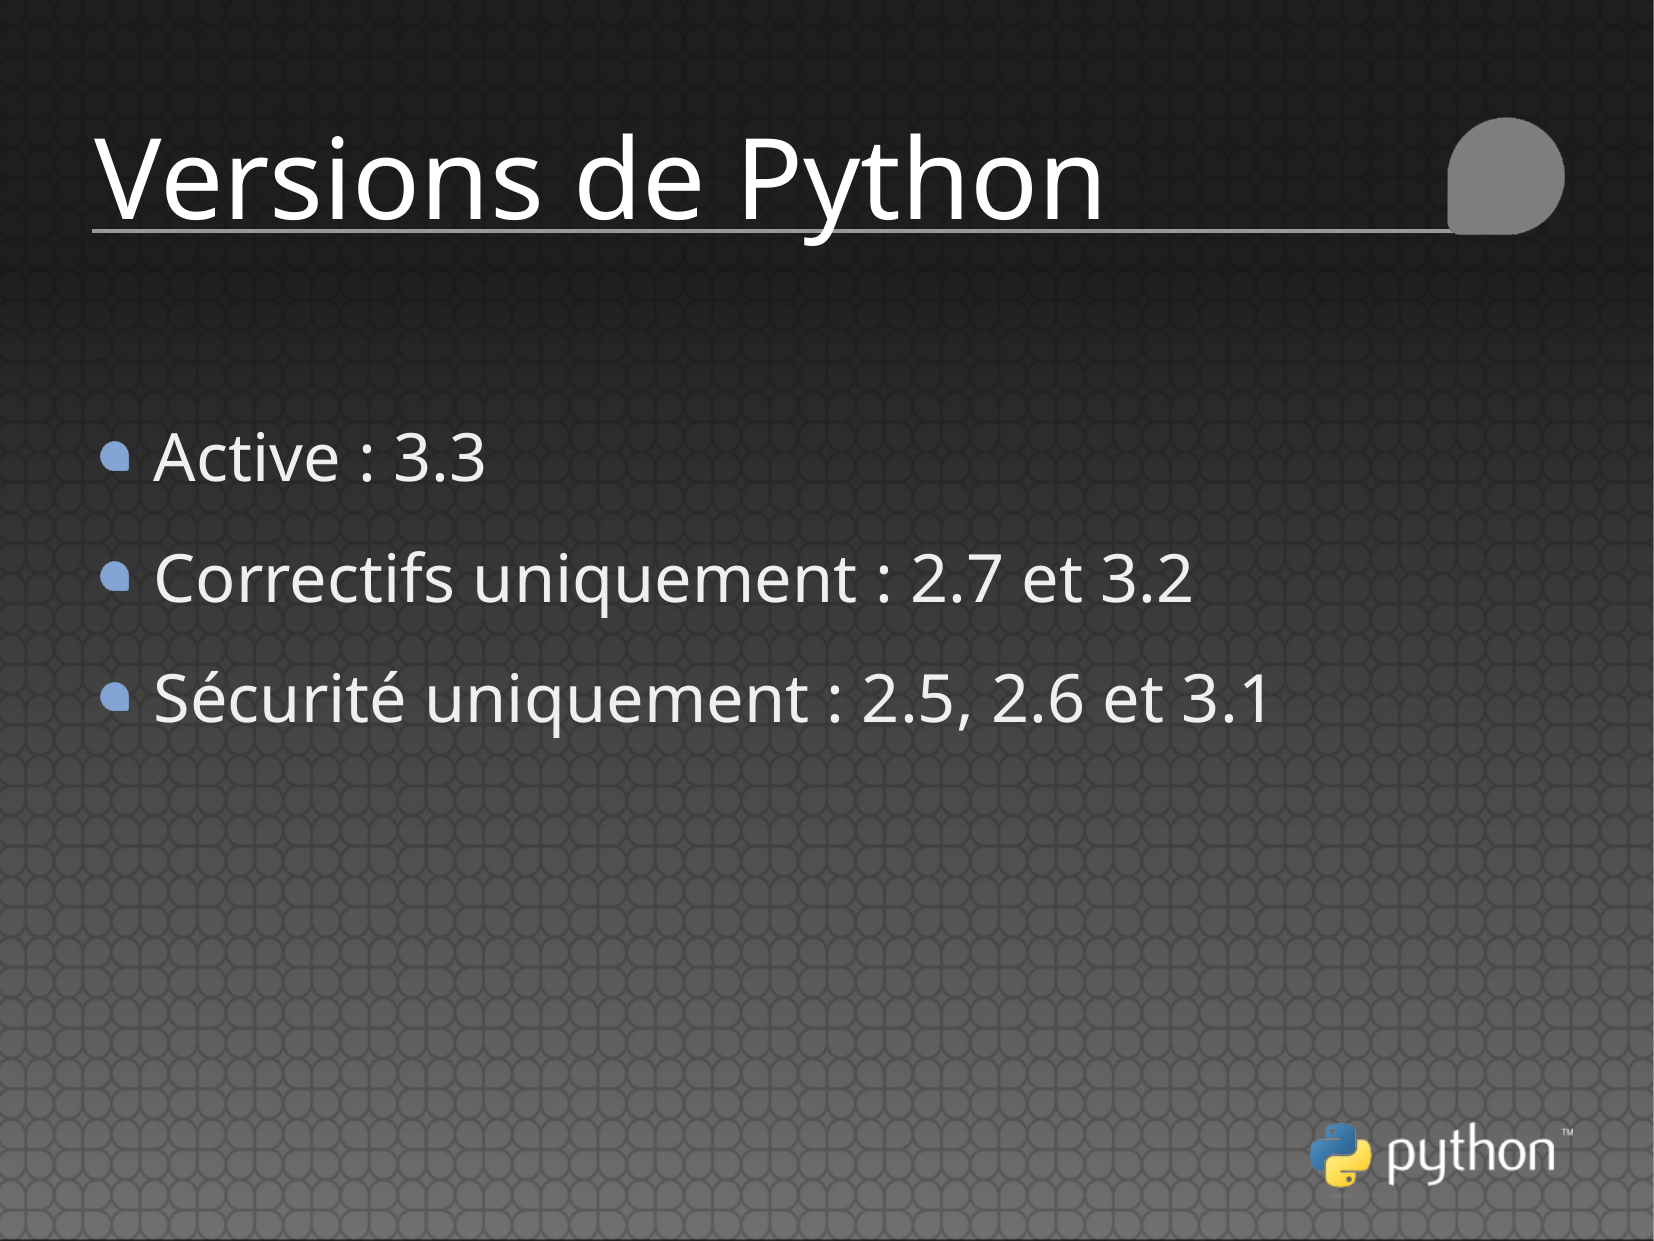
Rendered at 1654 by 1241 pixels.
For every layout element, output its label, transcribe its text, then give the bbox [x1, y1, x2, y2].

picture [0, 0, 1654, 1241]
title Versions de Python [94, 100, 1426, 251]
list Active : 3.3 Correctifs uniquement : 2.7 et 3.2 Sécurité uniquement : 2.5, 2.6 et 3.1 [82, 290, 1571, 1094]
